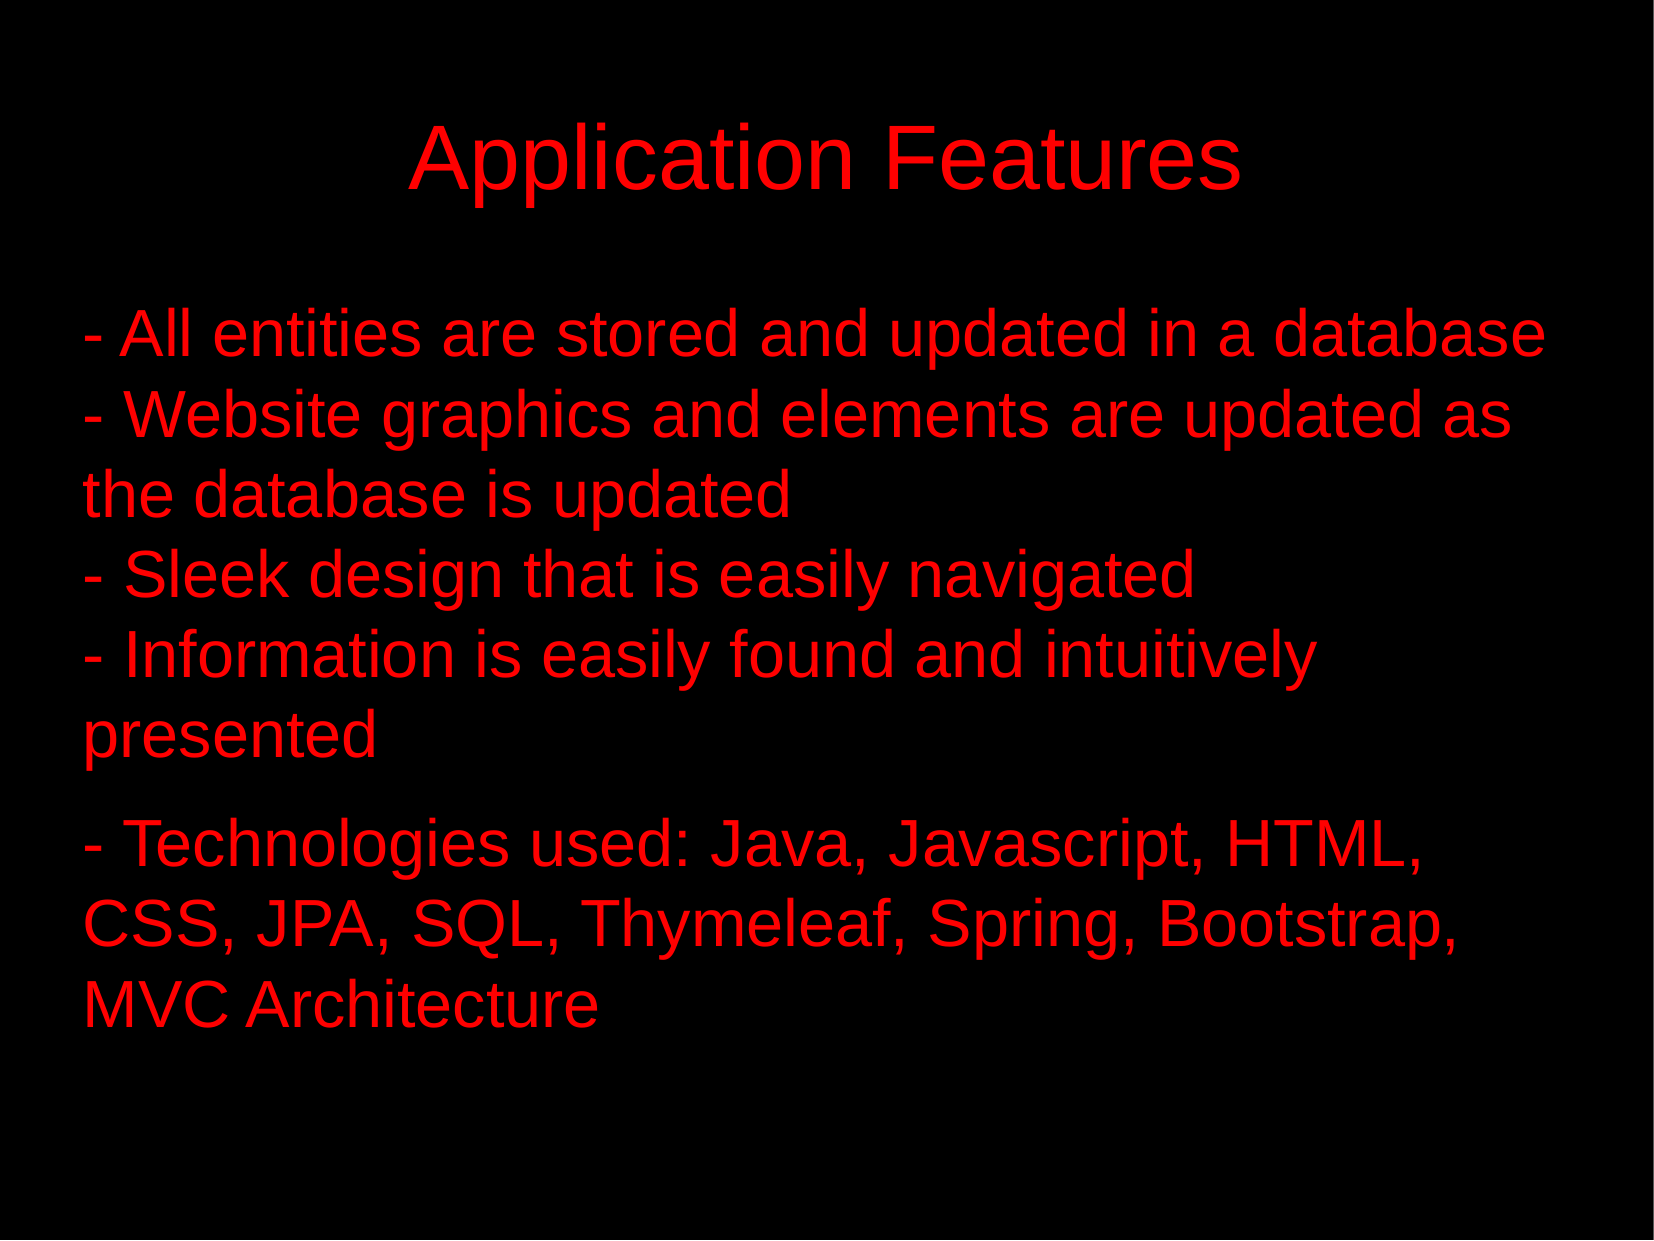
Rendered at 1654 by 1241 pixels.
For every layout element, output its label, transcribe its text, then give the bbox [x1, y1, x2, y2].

title Application Features [82, 49, 1571, 257]
list - All entities are stored and updated in a database - Website graphics and elements are updated as the database is updated - Sleek design that is easily navigated - Information is easily found and intuitively presented - Technologies used: Java, Javascript, HTML, CSS, JPA, SQL, Thymeleaf, Spring, Bootstrap, MVC Architecture [82, 290, 1571, 1109]
